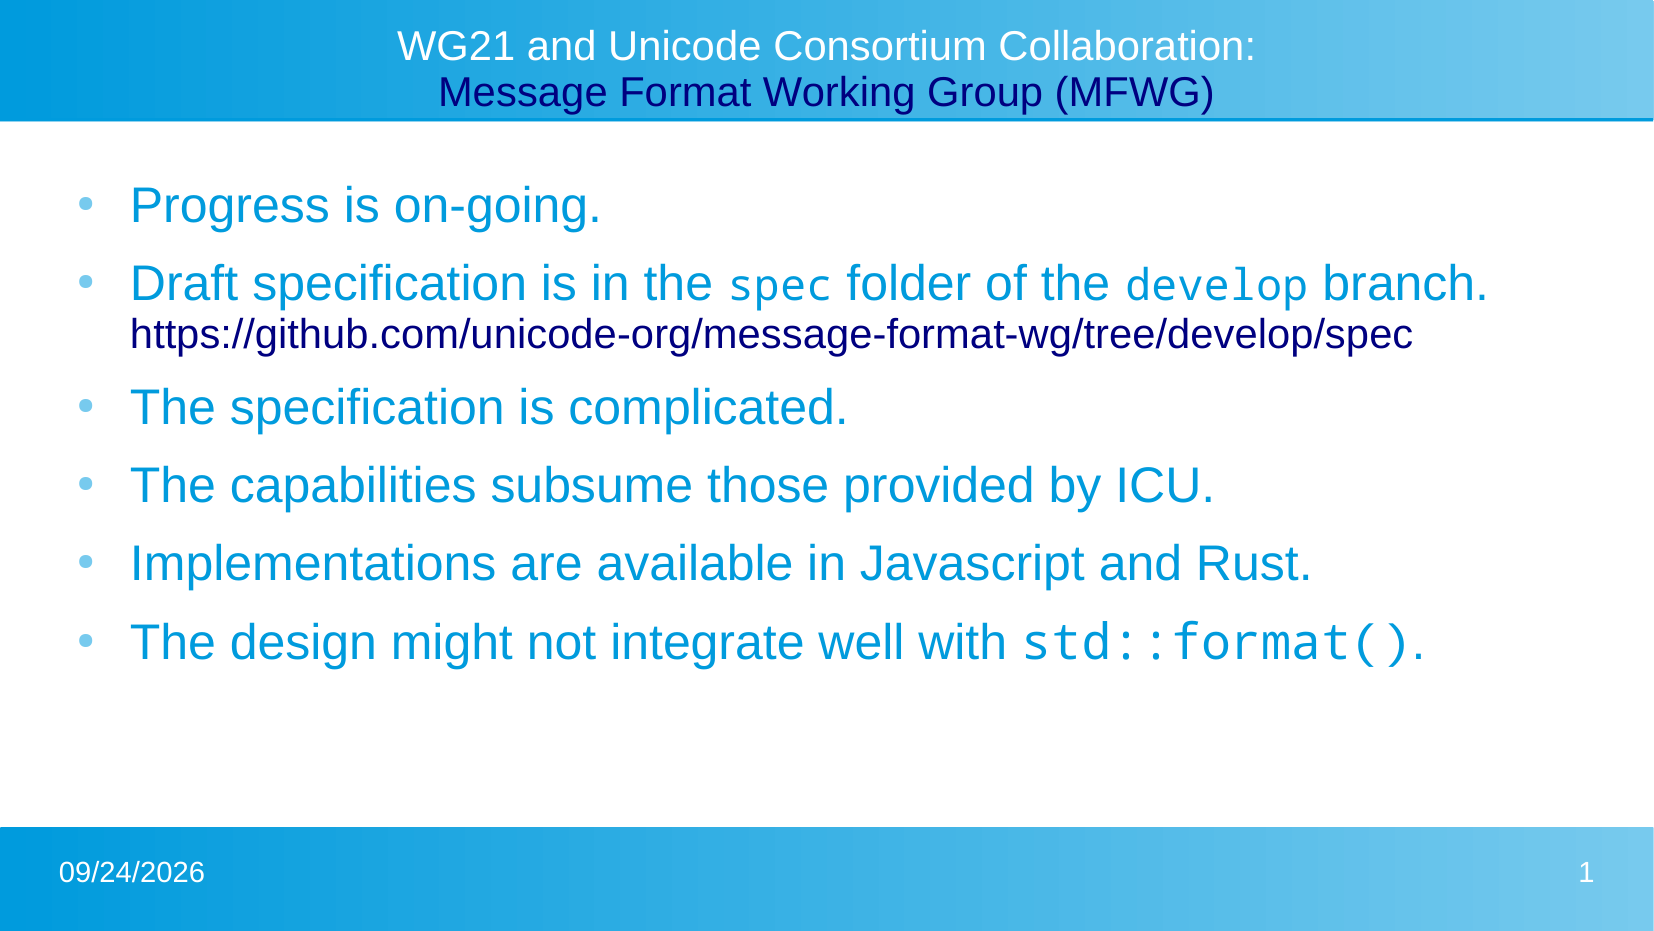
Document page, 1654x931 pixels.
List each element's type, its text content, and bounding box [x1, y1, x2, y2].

title WG21 and Unicode Consortium Collaboration: Message Format Working Group (MFWG) [59, 22, 1595, 116]
list Progress is on-going. Draft specification is in the spec folder of the develop branch. https://github.com/unicode-org/message-format-wg/tree/develop/spec The specification is complicated. The capabilities subsume those provided by ICU. Implementations are available in Javascript and Rust. The design might not integrate well with std::format(). [59, 177, 1595, 768]
